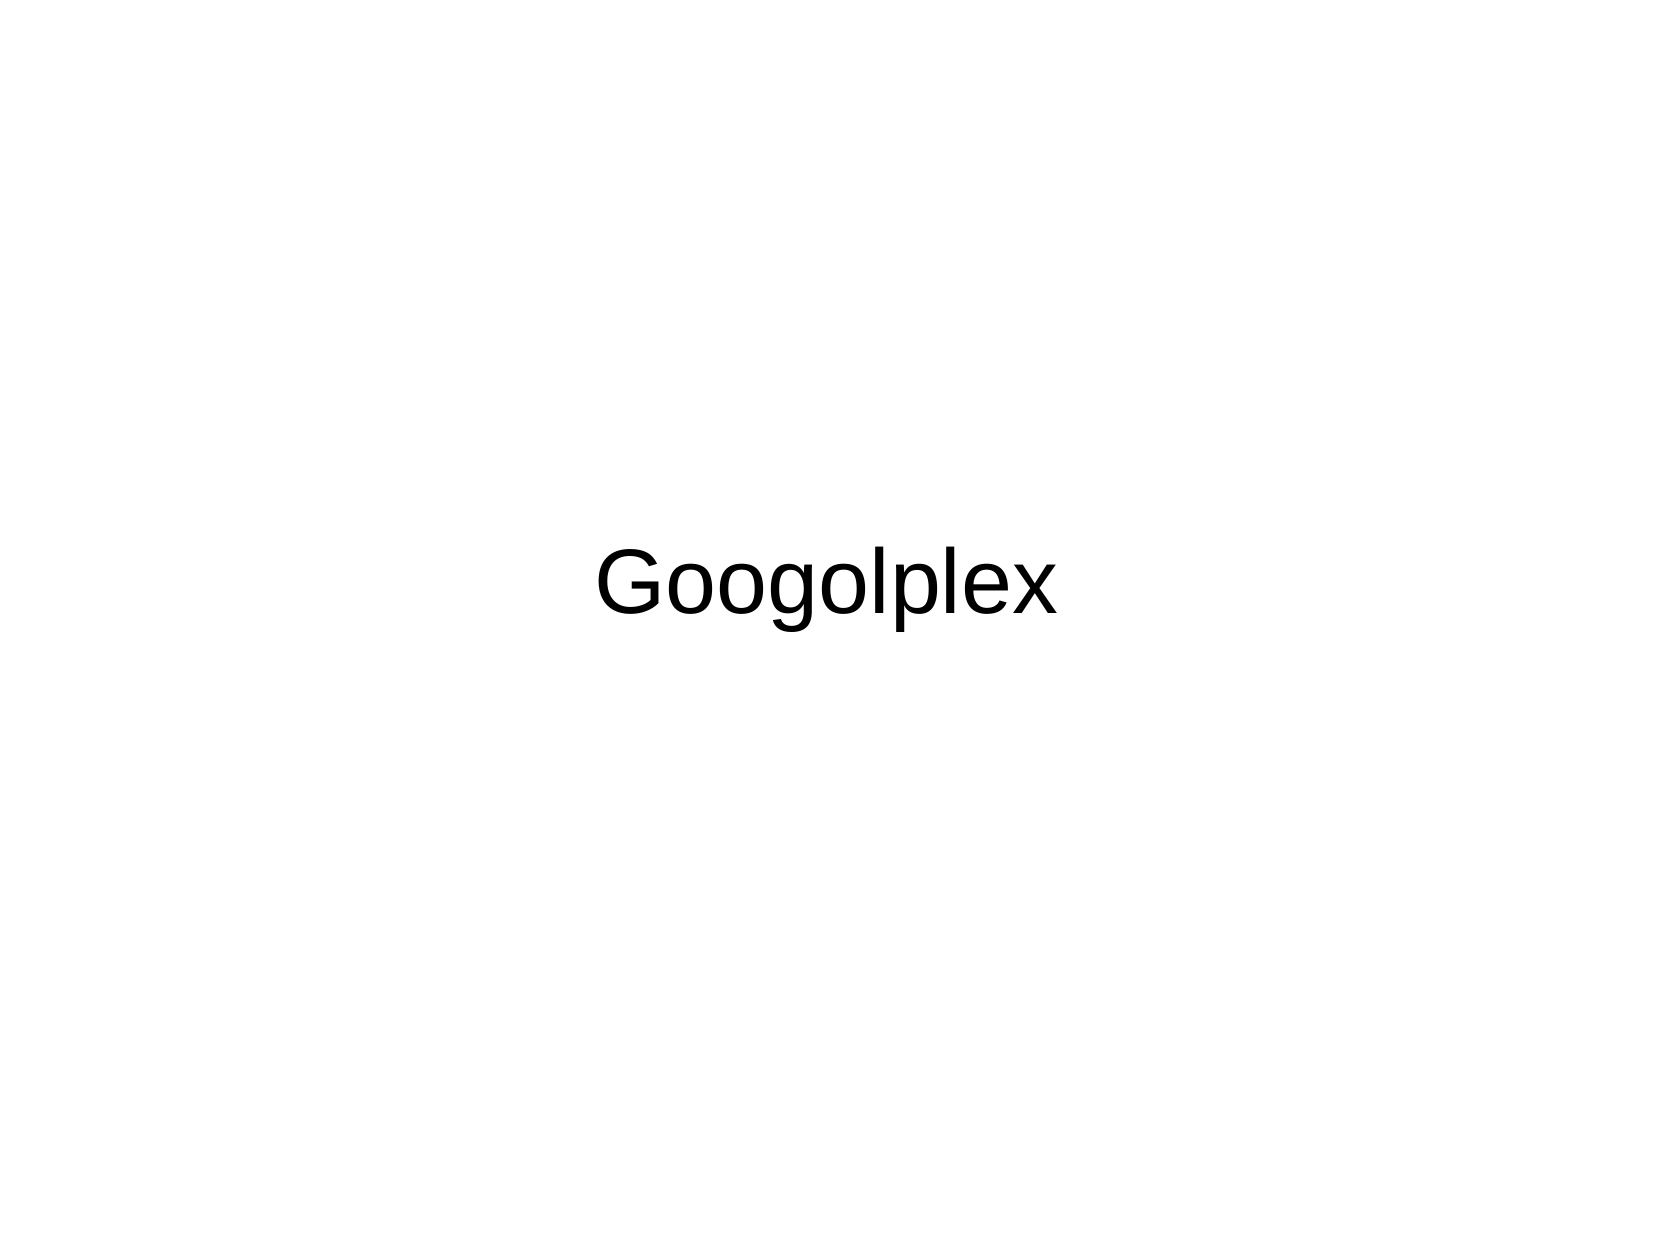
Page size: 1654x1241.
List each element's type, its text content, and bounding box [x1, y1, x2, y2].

title Googolplex [82, 477, 1571, 686]
